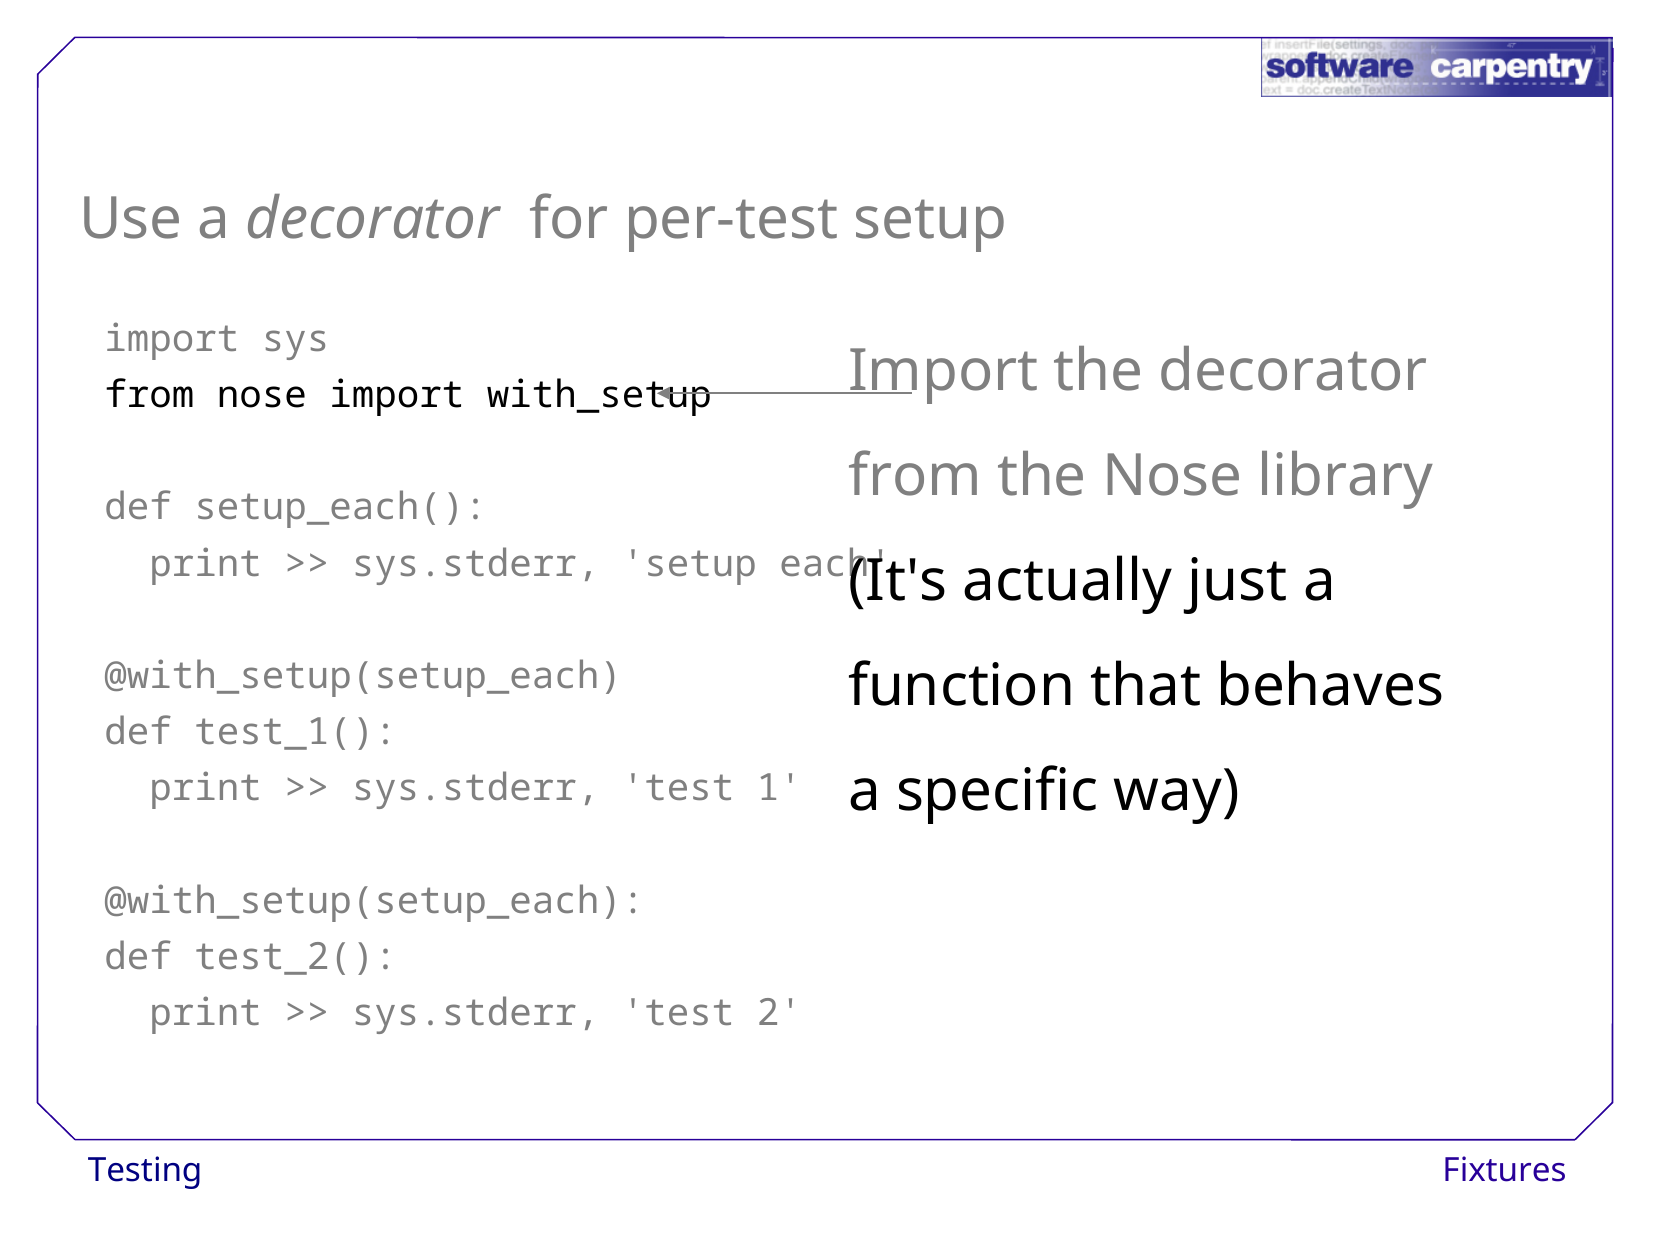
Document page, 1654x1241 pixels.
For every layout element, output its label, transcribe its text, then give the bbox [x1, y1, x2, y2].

text_box import sys from nose import with_setup def setup_each(): print >> sys.stderr, 'setup each' @with_setup(setup_each) def test_1(): print >> sys.stderr, 'test 1' @with_setup(setup_each): def test_2(): print >> sys.stderr, 'test 2' [89, 295, 715, 1121]
text_box Use a decorator for per-test setup [64, 138, 1173, 259]
picture [1261, 39, 1613, 97]
text_box Import the decorator from the Nose library (It's actually just a function that behaves a specific way) [833, 289, 1610, 830]
